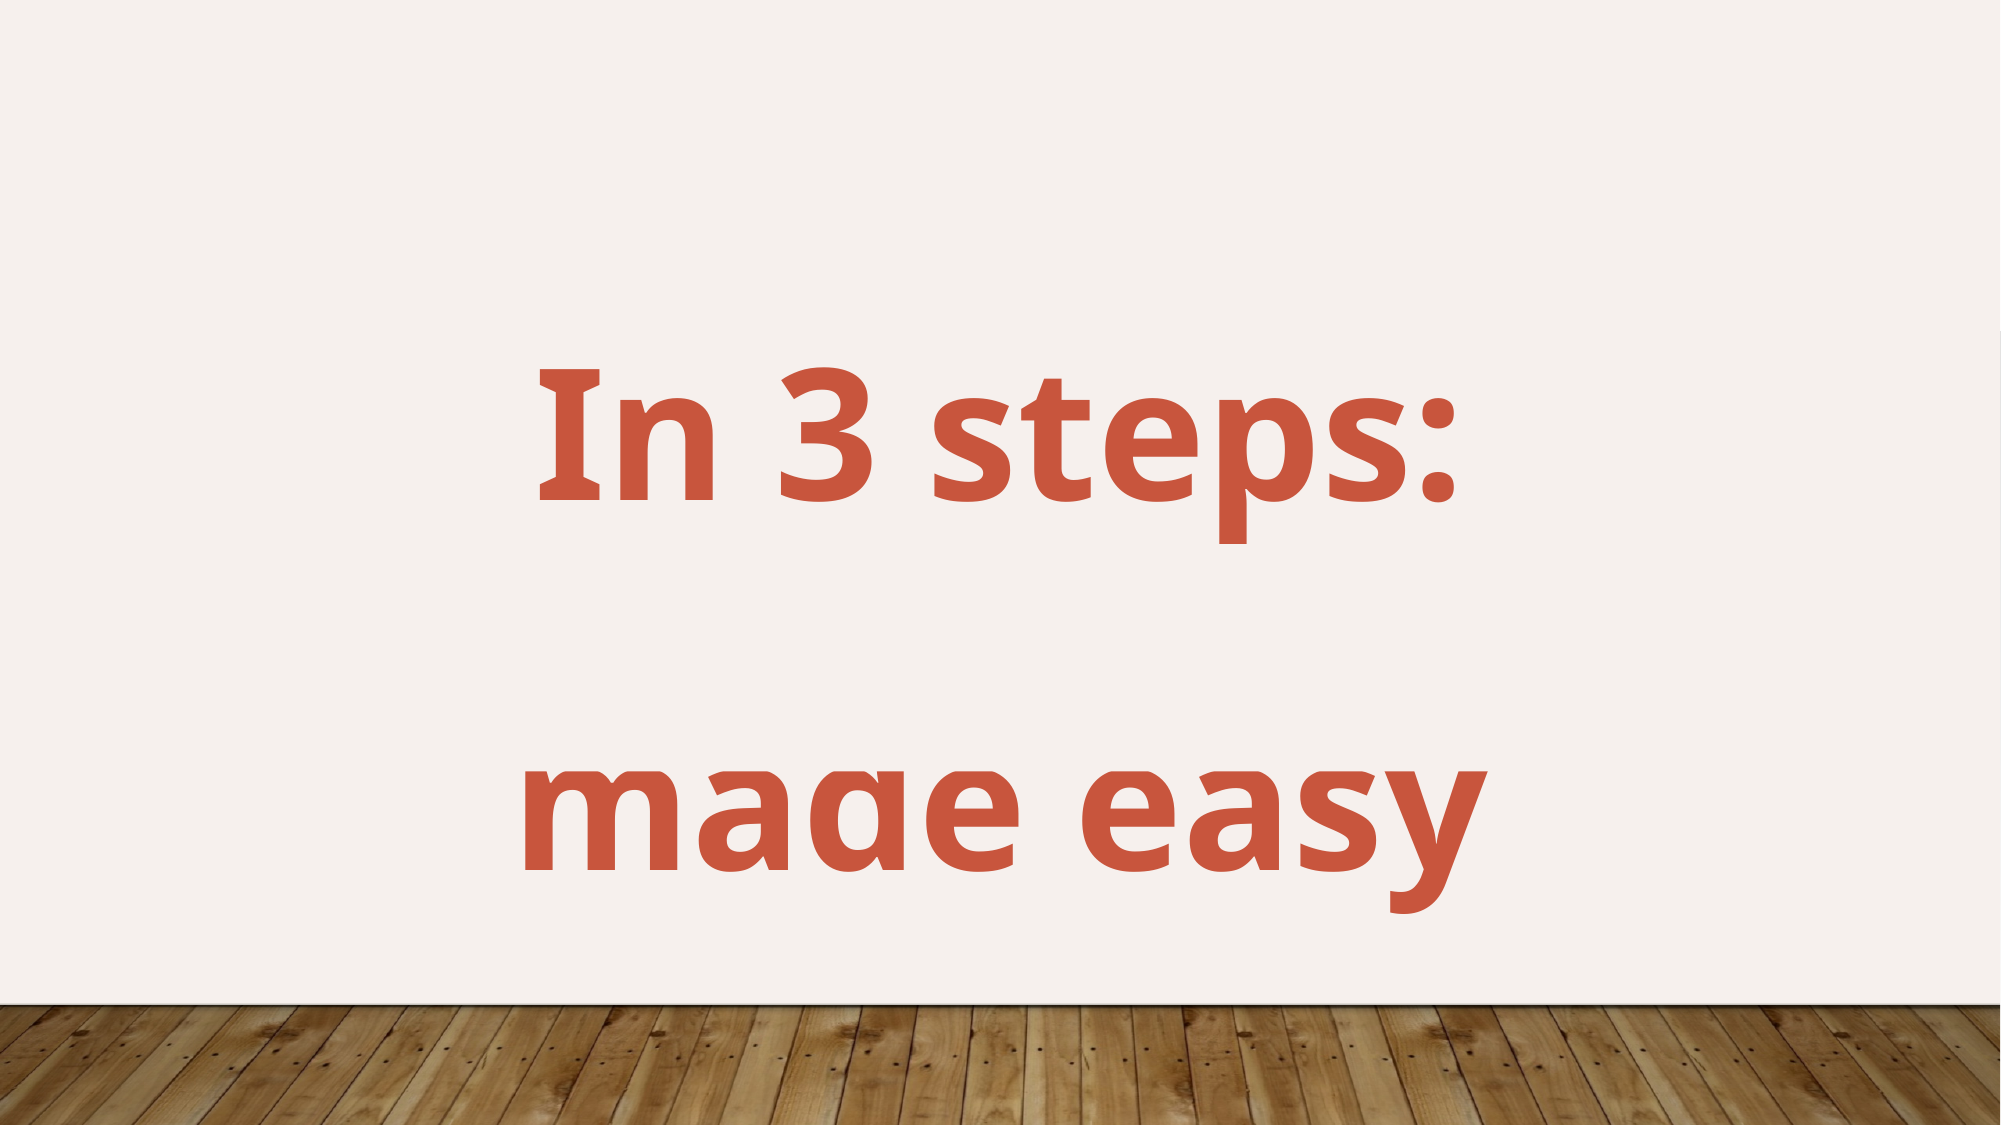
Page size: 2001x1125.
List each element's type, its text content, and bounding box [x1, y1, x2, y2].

text_box In 3 steps: [131, 89, 1869, 772]
